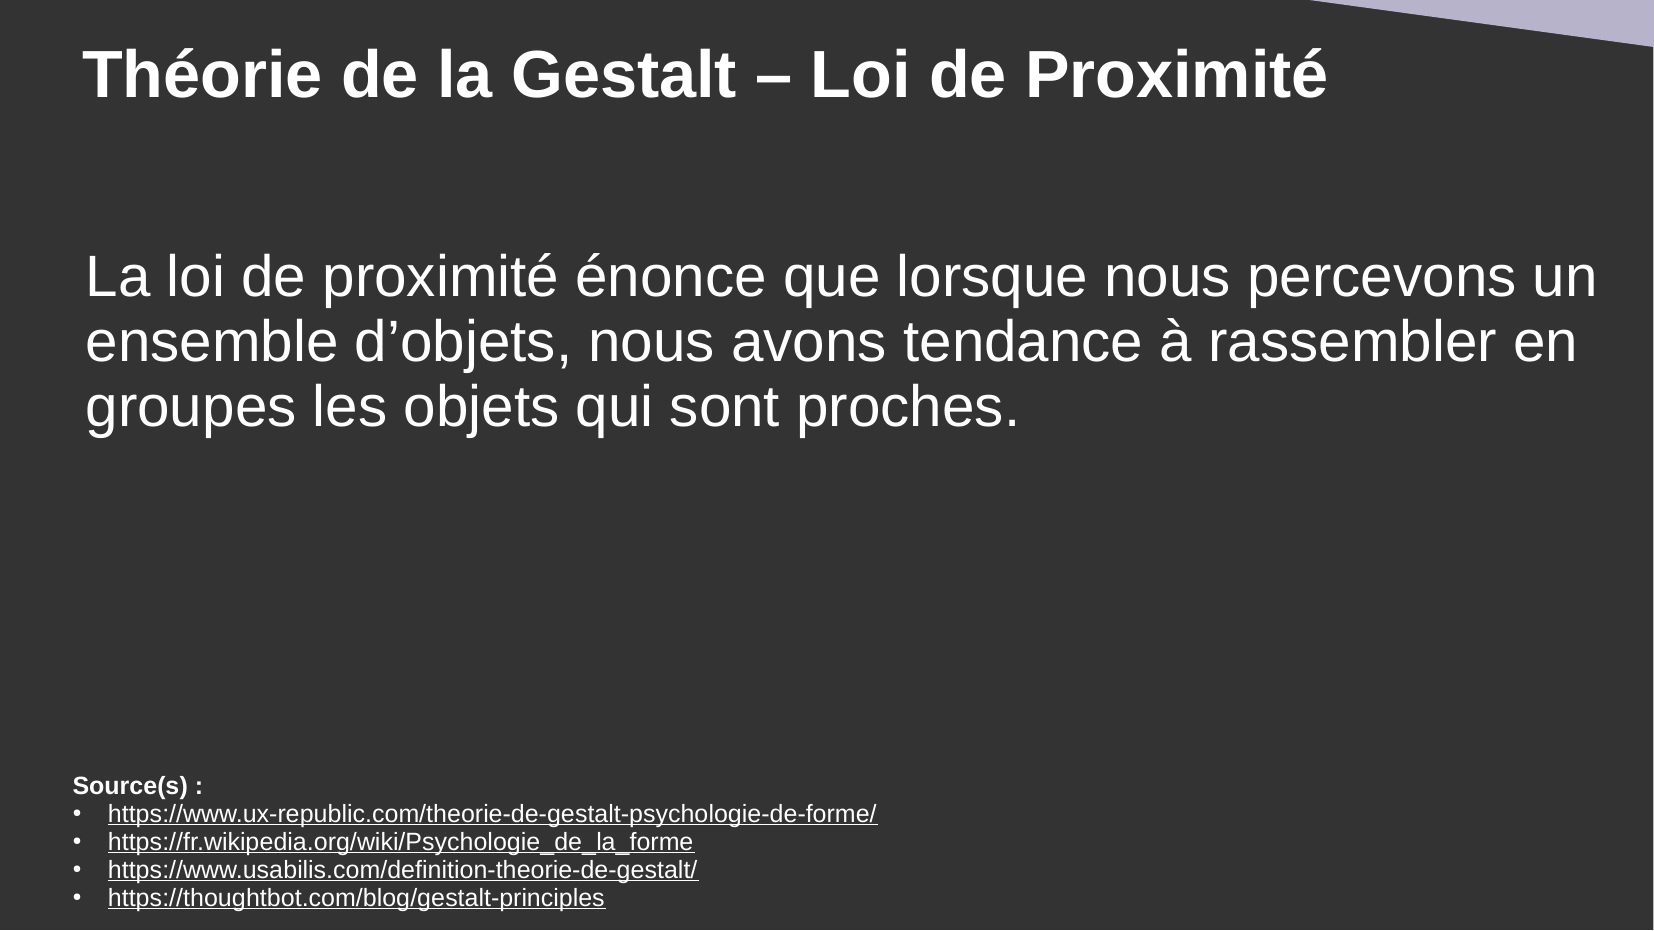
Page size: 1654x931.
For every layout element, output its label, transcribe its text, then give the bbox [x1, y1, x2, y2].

text_box Source(s) : https://www.ux-republic.com/theorie-de-gestalt-psychologie-de-forme/ https://fr.wikipedia.org/wiki/Psychologie_de_la_forme https://www.usabilis.com/definition-theorie-de-gestalt/ https://thoughtbot.com/blog/gestalt-principles [57, 764, 1543, 919]
title Théorie de la Gestalt – Loi de Proximité [82, 37, 1571, 114]
text_box [1309, 0, 1654, 48]
text_box La loi de proximité énonce que lorsque nous percevons un ensemble d’objets, nous avons tendance à rassembler en groupes les objets qui sont proches. [70, 236, 1619, 449]
